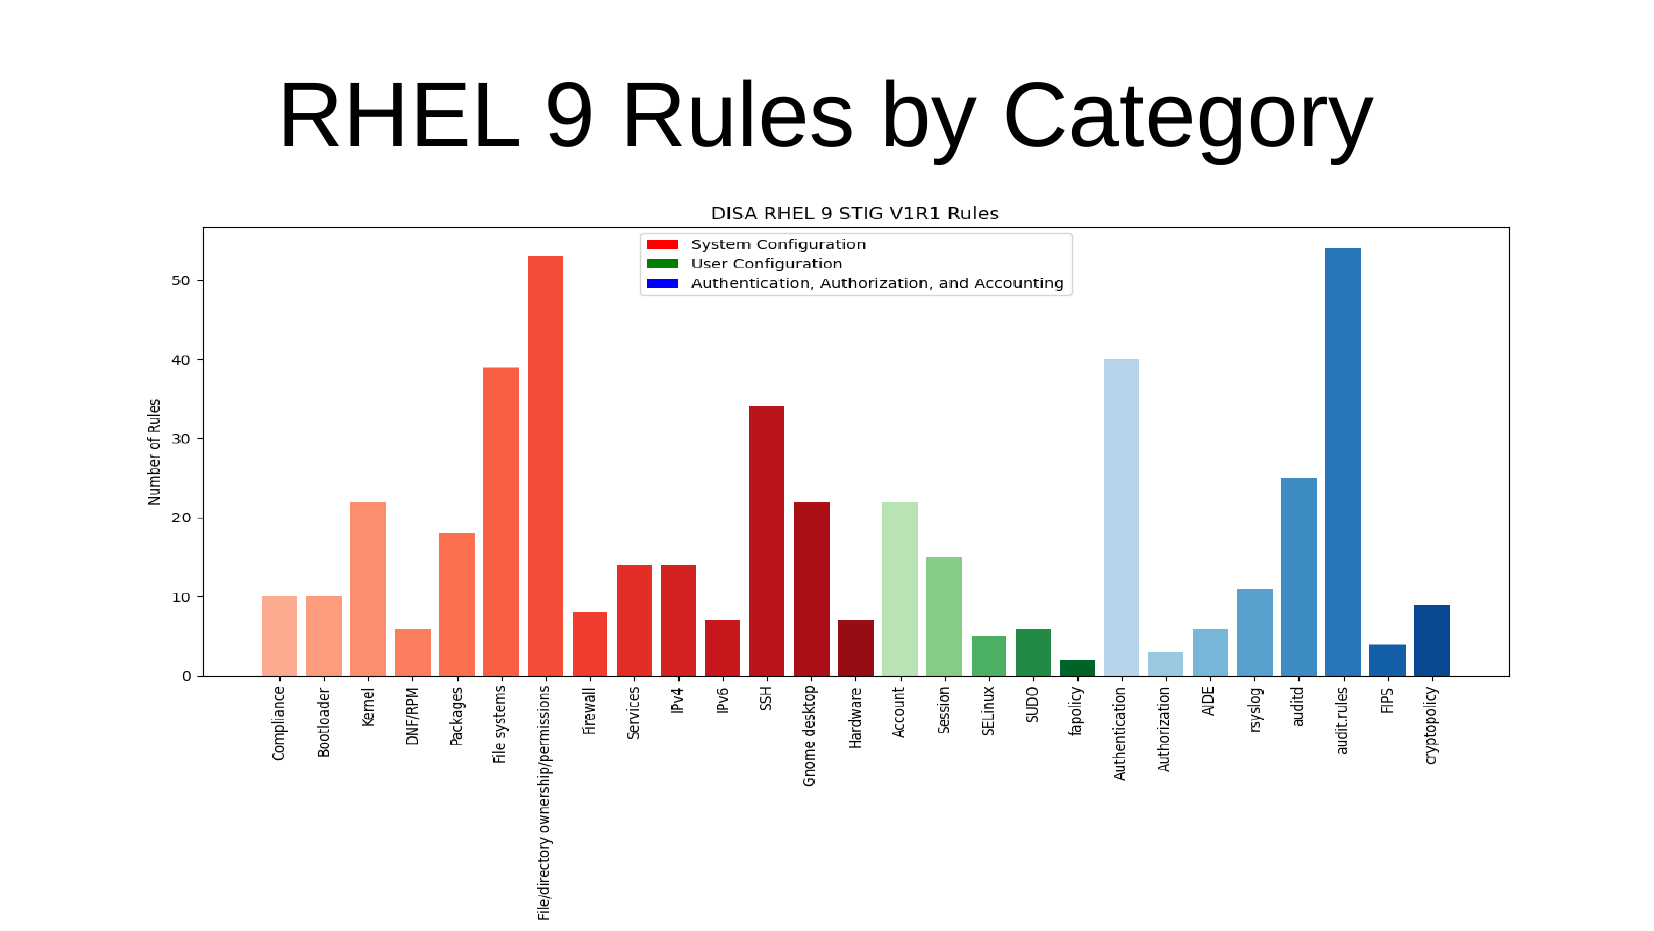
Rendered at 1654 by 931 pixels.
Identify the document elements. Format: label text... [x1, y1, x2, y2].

picture [131, 192, 1527, 931]
title RHEL 9 Rules by Category [82, 37, 1571, 193]
